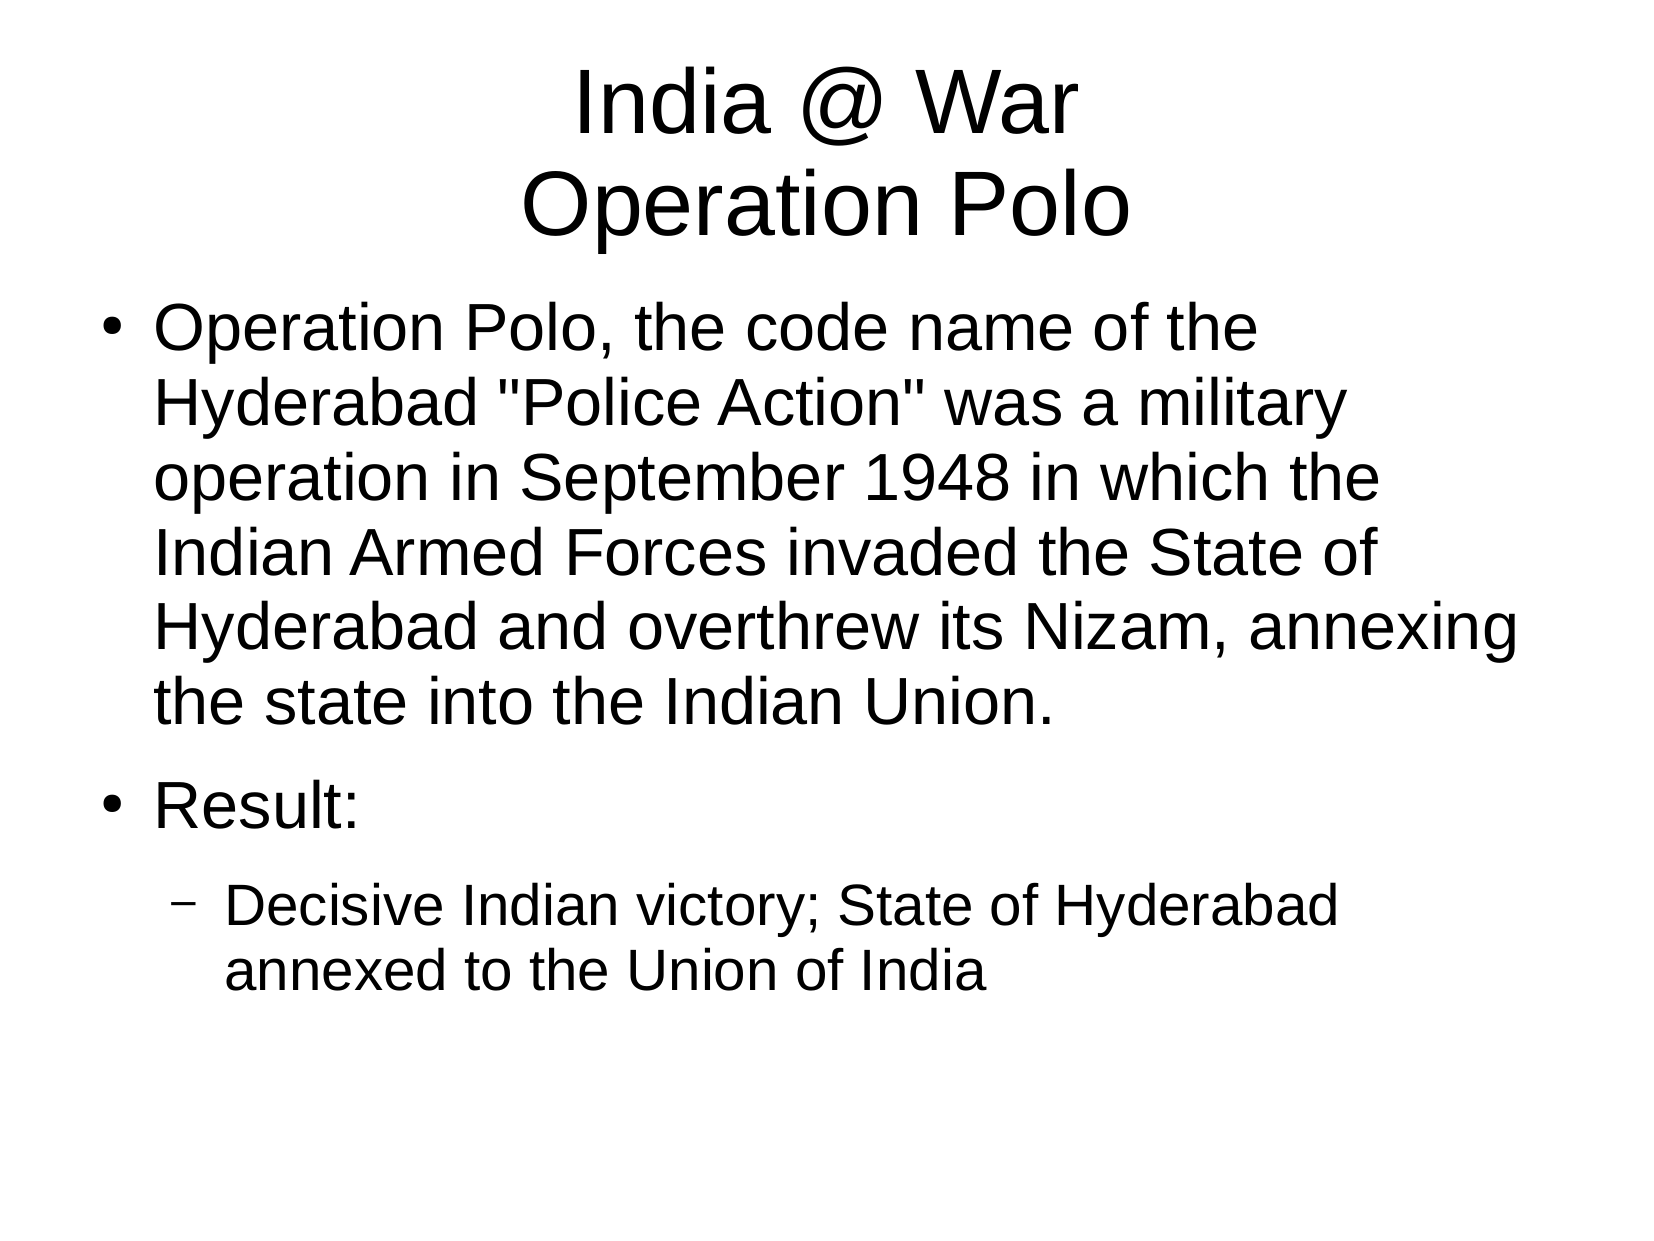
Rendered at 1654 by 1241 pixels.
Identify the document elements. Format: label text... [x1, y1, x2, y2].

list Operation Polo, the code name of the Hyderabad "Police Action" was a military operation in September 1948 in which the Indian Armed Forces invaded the State of Hyderabad and overthrew its Nizam, annexing the state into the Indian Union. Result: Decisive Indian victory; State of Hyderabad annexed to the Union of India [82, 290, 1571, 1010]
title India @ War Operation Polo [82, 49, 1571, 257]
